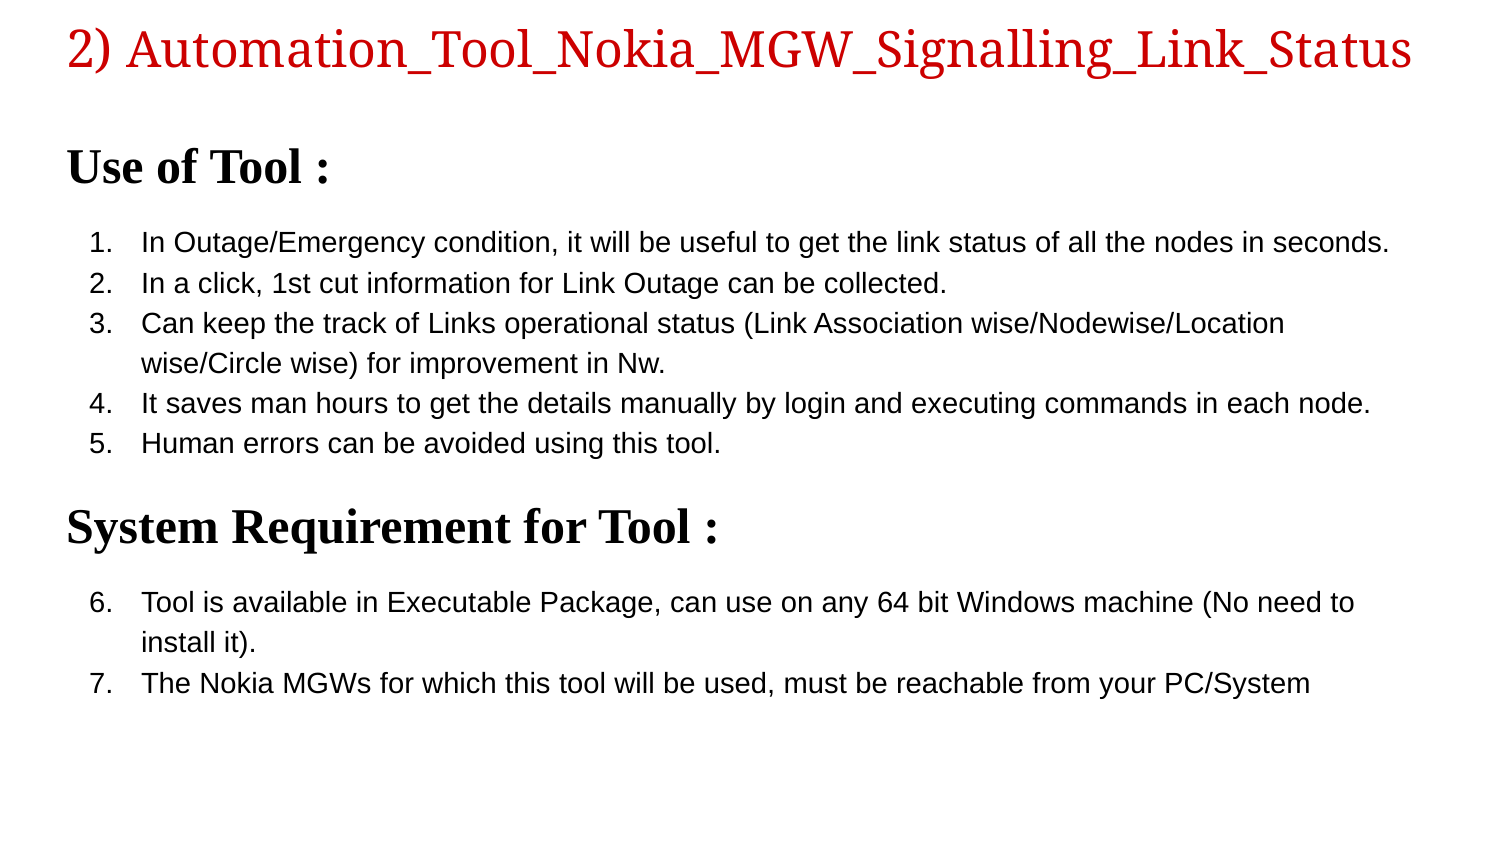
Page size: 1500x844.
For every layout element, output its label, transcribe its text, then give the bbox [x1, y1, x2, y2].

list Use of Tool : In Outage/Emergency condition, it will be useful to get the link status of all the nodes in seconds. In a click, 1st cut information for Link Outage can be collected. Can keep the track of Links operational status (Link Association wise/Nodewise/Location wise/Circle wise) for improvement in Nw. It saves man hours to get the details manually by login and executing commands in each node. Human errors can be avoided using this tool. System Requirement for Tool : Tool is available in Executable Package, can use on any 64 bit Windows machine (No need to install it). The Nokia MGWs for which this tool will be used, must be reachable from your PC/System [51, 109, 1449, 844]
title 2) Automation_Tool_Nokia_MGW_Signalling_Link_Status [51, 0, 1449, 94]
